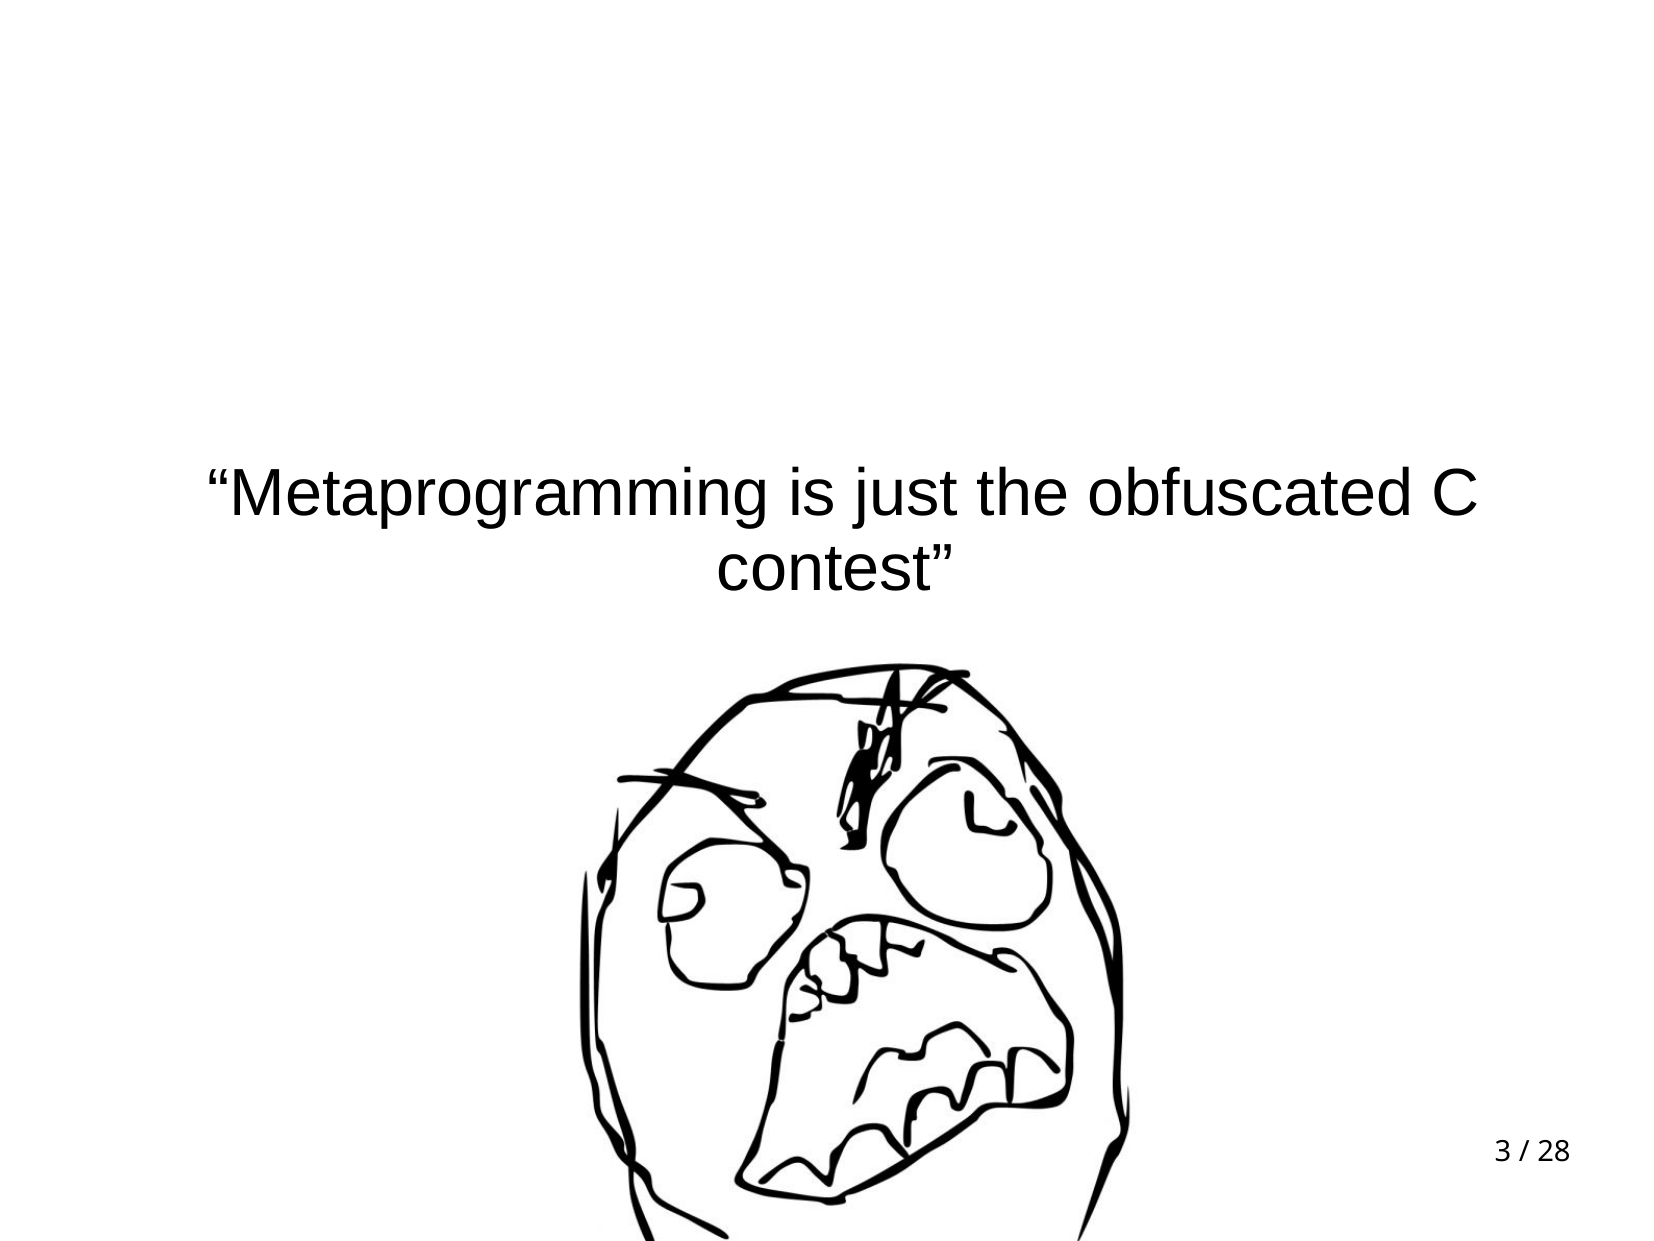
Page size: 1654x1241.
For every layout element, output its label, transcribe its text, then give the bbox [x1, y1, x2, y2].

picture [570, 658, 1144, 1241]
subtitle “Metaprogramming is just the obfuscated C contest” [118, 49, 1571, 1010]
